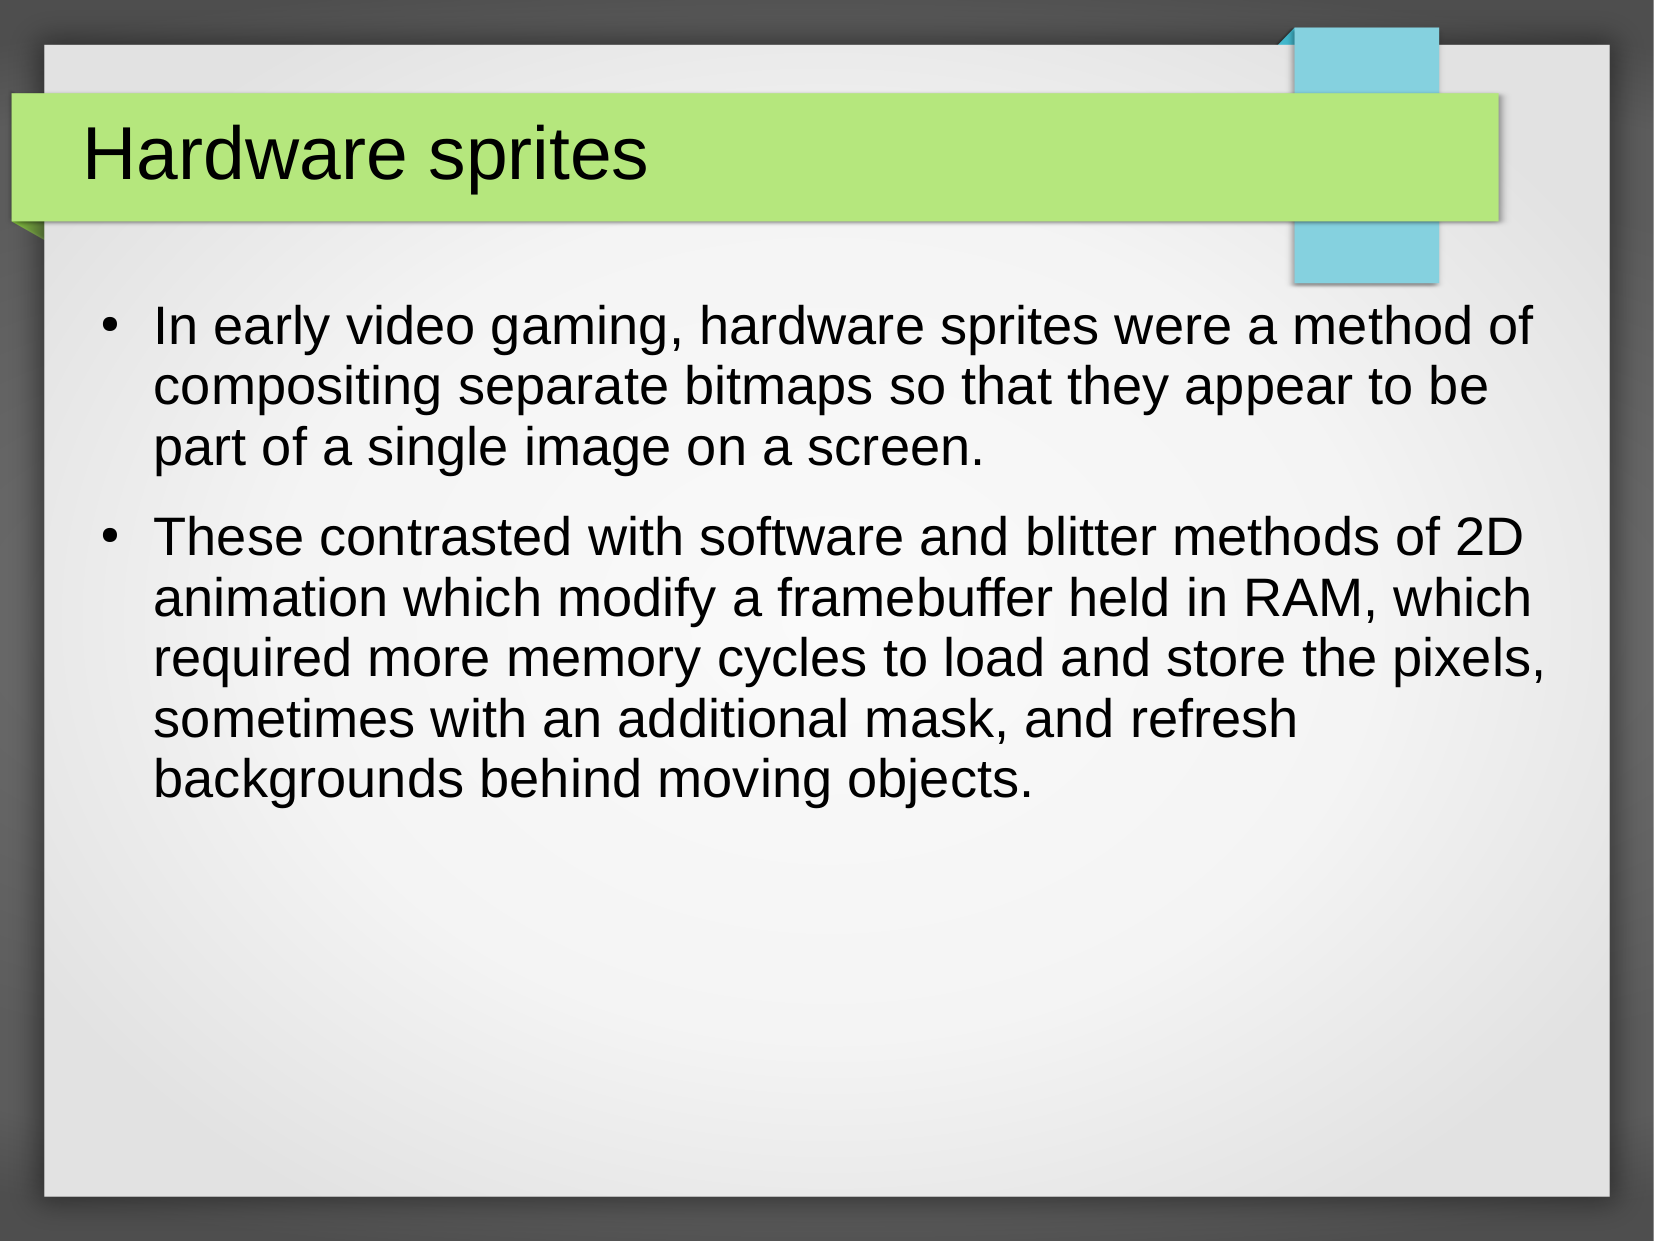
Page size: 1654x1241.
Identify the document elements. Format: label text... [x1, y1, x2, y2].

list In early video gaming, hardware sprites were a method of compositing separate bitmaps so that they appear to be part of a single image on a screen. These contrasted with software and blitter methods of 2D animation which modify a framebuffer held in RAM, which required more memory cycles to load and store the pixels, sometimes with an additional mask, and refresh backgrounds behind moving objects. [82, 295, 1571, 1015]
picture [0, 0, 1654, 1241]
title Hardware sprites [82, 94, 1264, 213]
